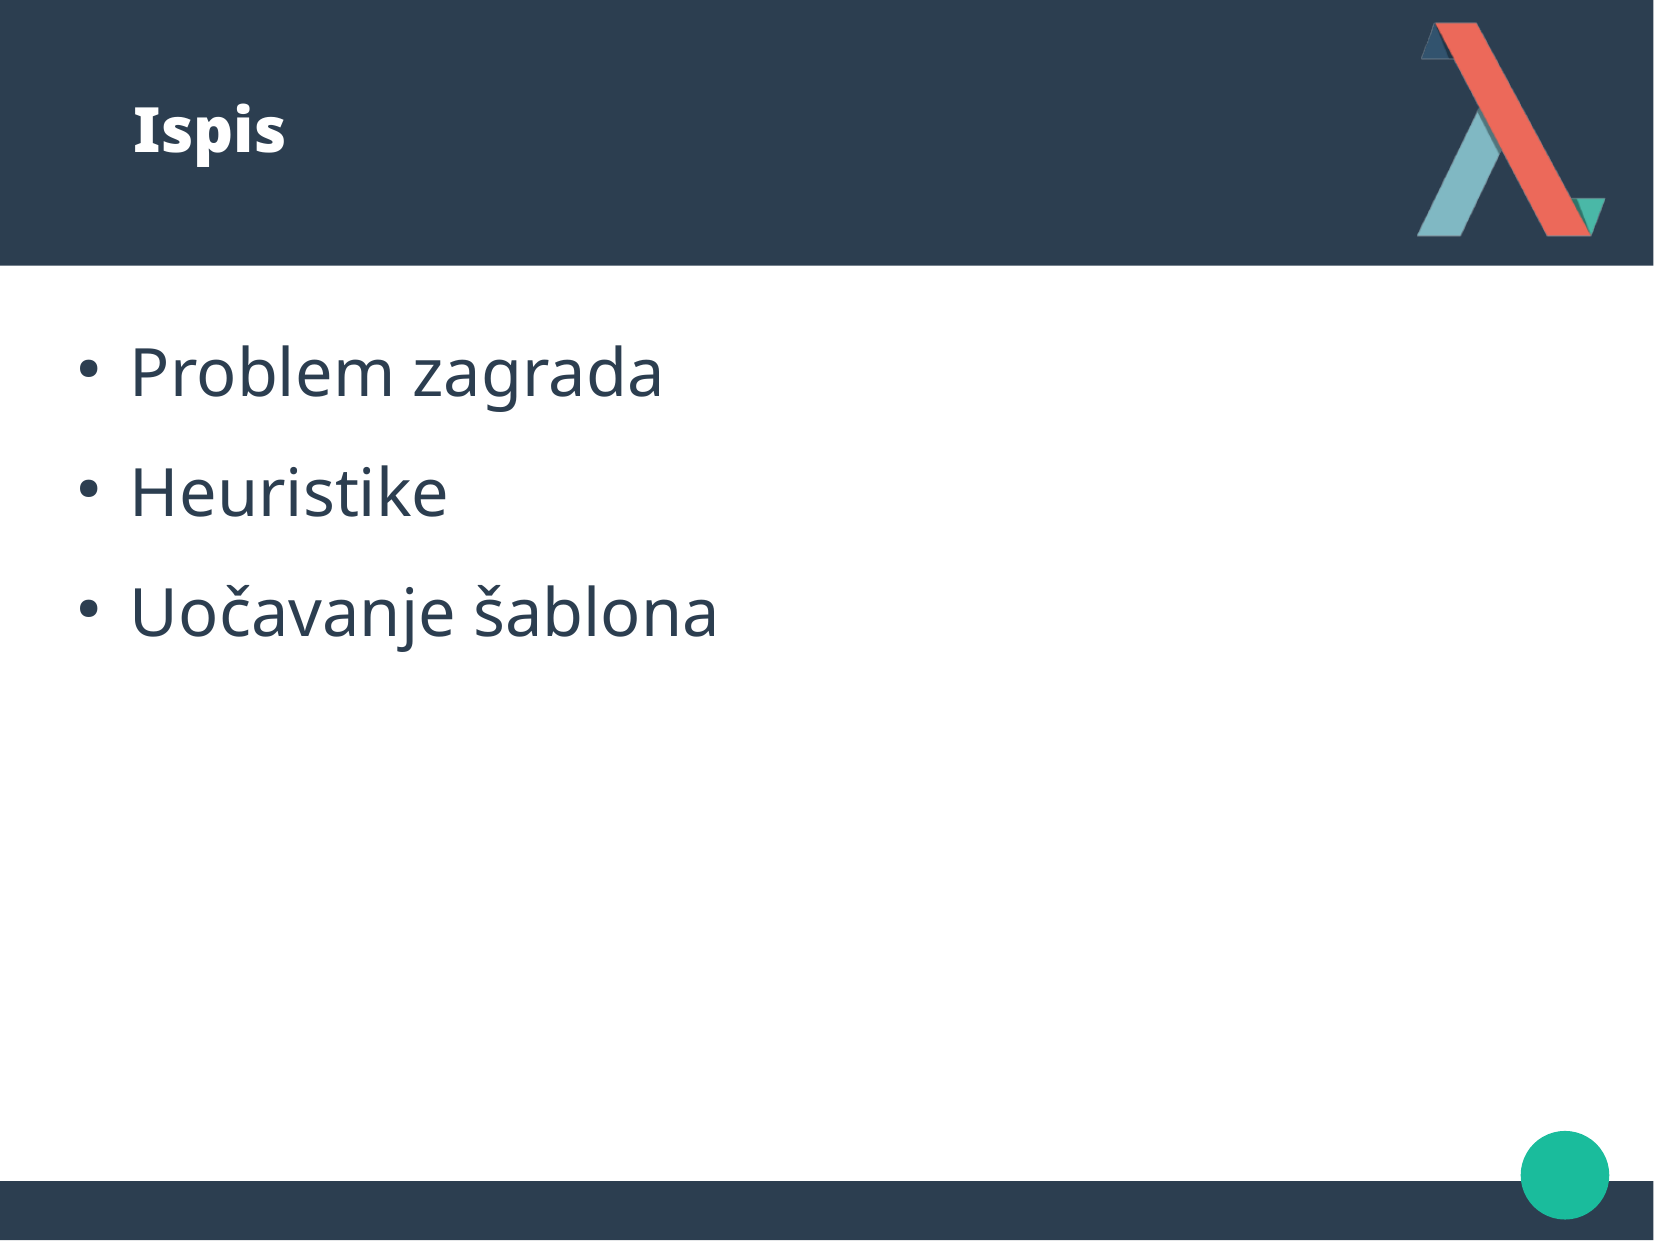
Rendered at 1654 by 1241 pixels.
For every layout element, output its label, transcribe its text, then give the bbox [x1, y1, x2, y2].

list Problem zagrada Heuristike Uočavanje šablona [59, 324, 1595, 1152]
title Ispis [59, 49, 1595, 207]
picture [1395, 19, 1616, 240]
